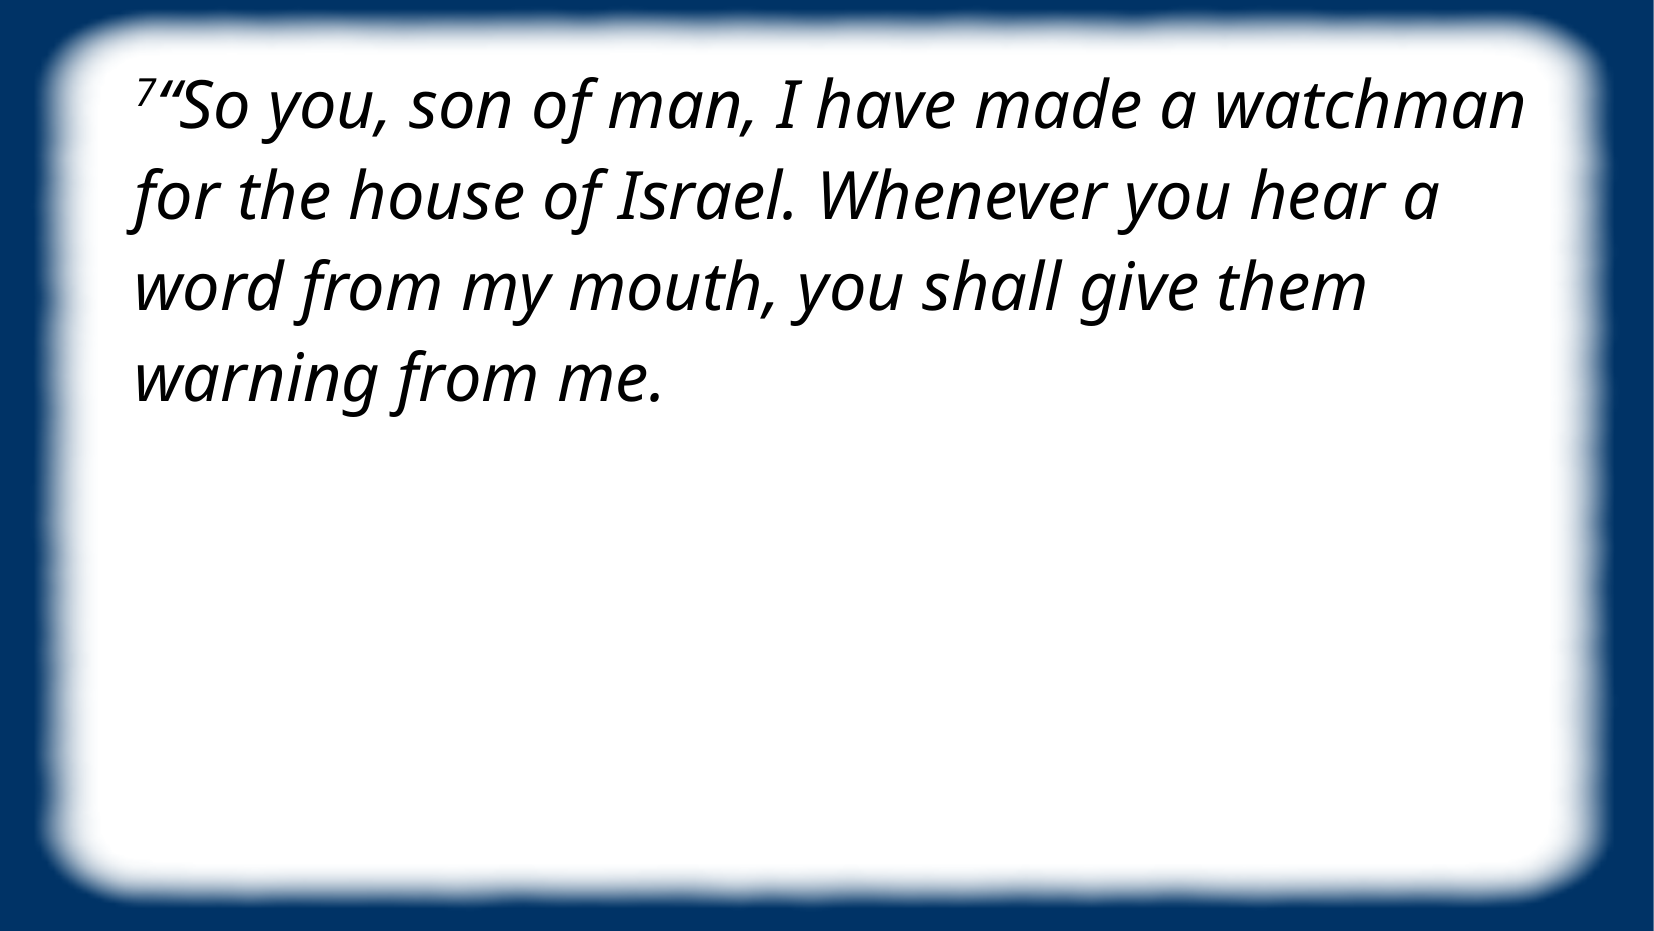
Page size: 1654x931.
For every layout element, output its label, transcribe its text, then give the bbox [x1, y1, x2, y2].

text_box 7“So you, son of man, I have made a watchman for the house of Israel. Whenever you hear a word from my mouth, you shall give them warning from me. [120, 50, 1546, 421]
picture [0, 0, 1654, 931]
